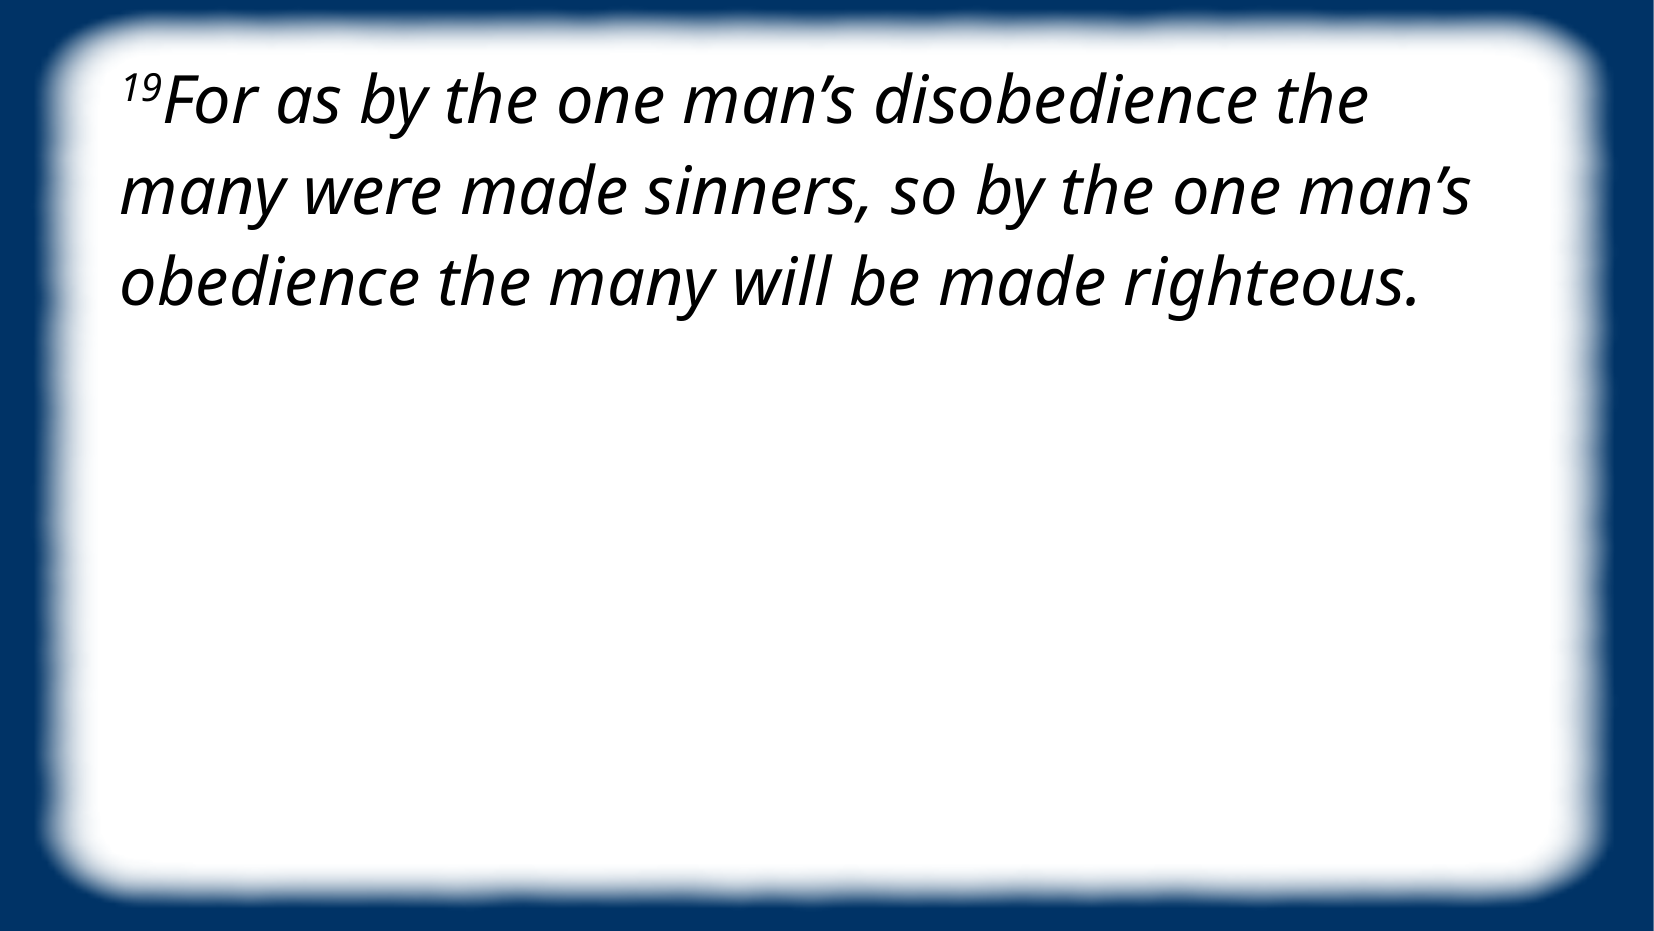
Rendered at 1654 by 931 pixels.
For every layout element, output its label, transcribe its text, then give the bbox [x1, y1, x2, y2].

picture [0, 0, 1654, 931]
text_box 19For as by the one man’s disobedience the many were made sinners, so by the one man’s obedience the many will be made righteous. [105, 45, 1561, 327]
